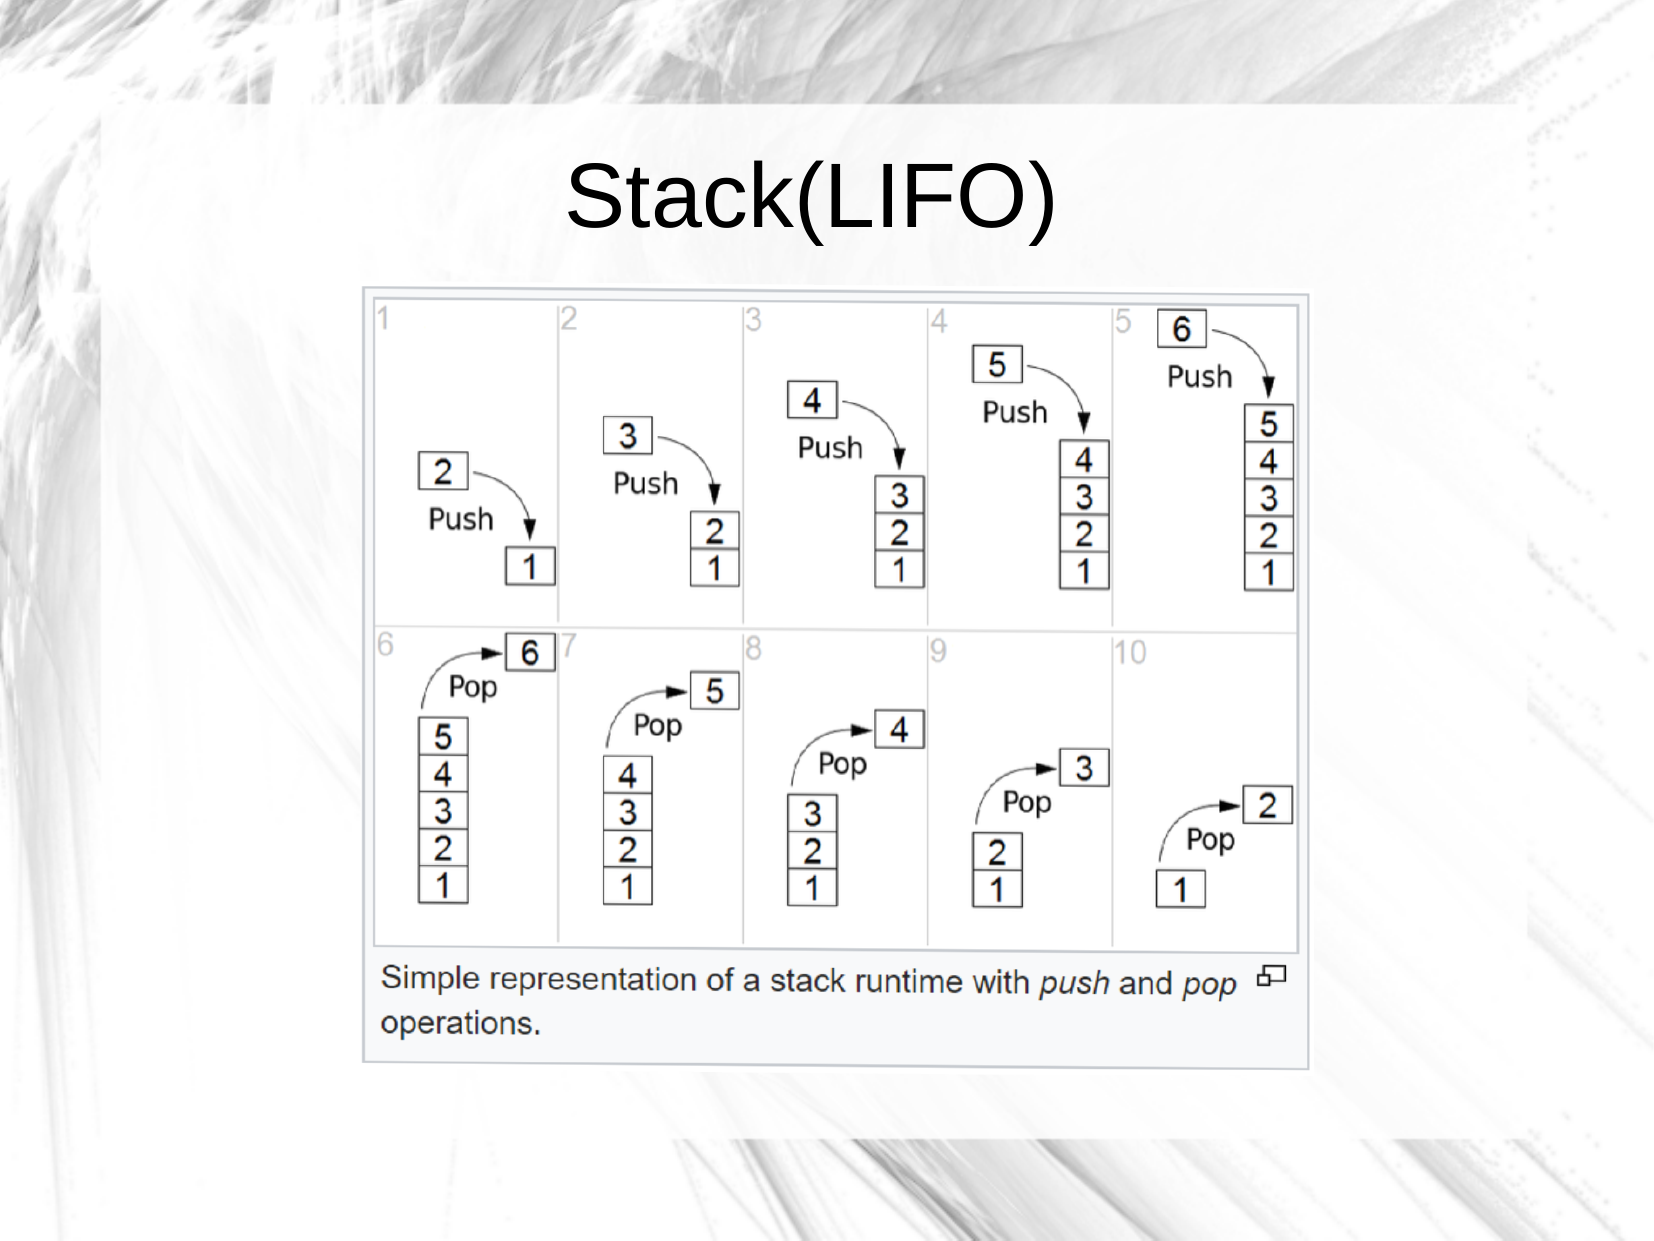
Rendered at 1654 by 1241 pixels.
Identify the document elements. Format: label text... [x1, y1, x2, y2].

title Stack(LIFO) [118, 112, 1506, 281]
picture [0, 0, 1654, 1241]
